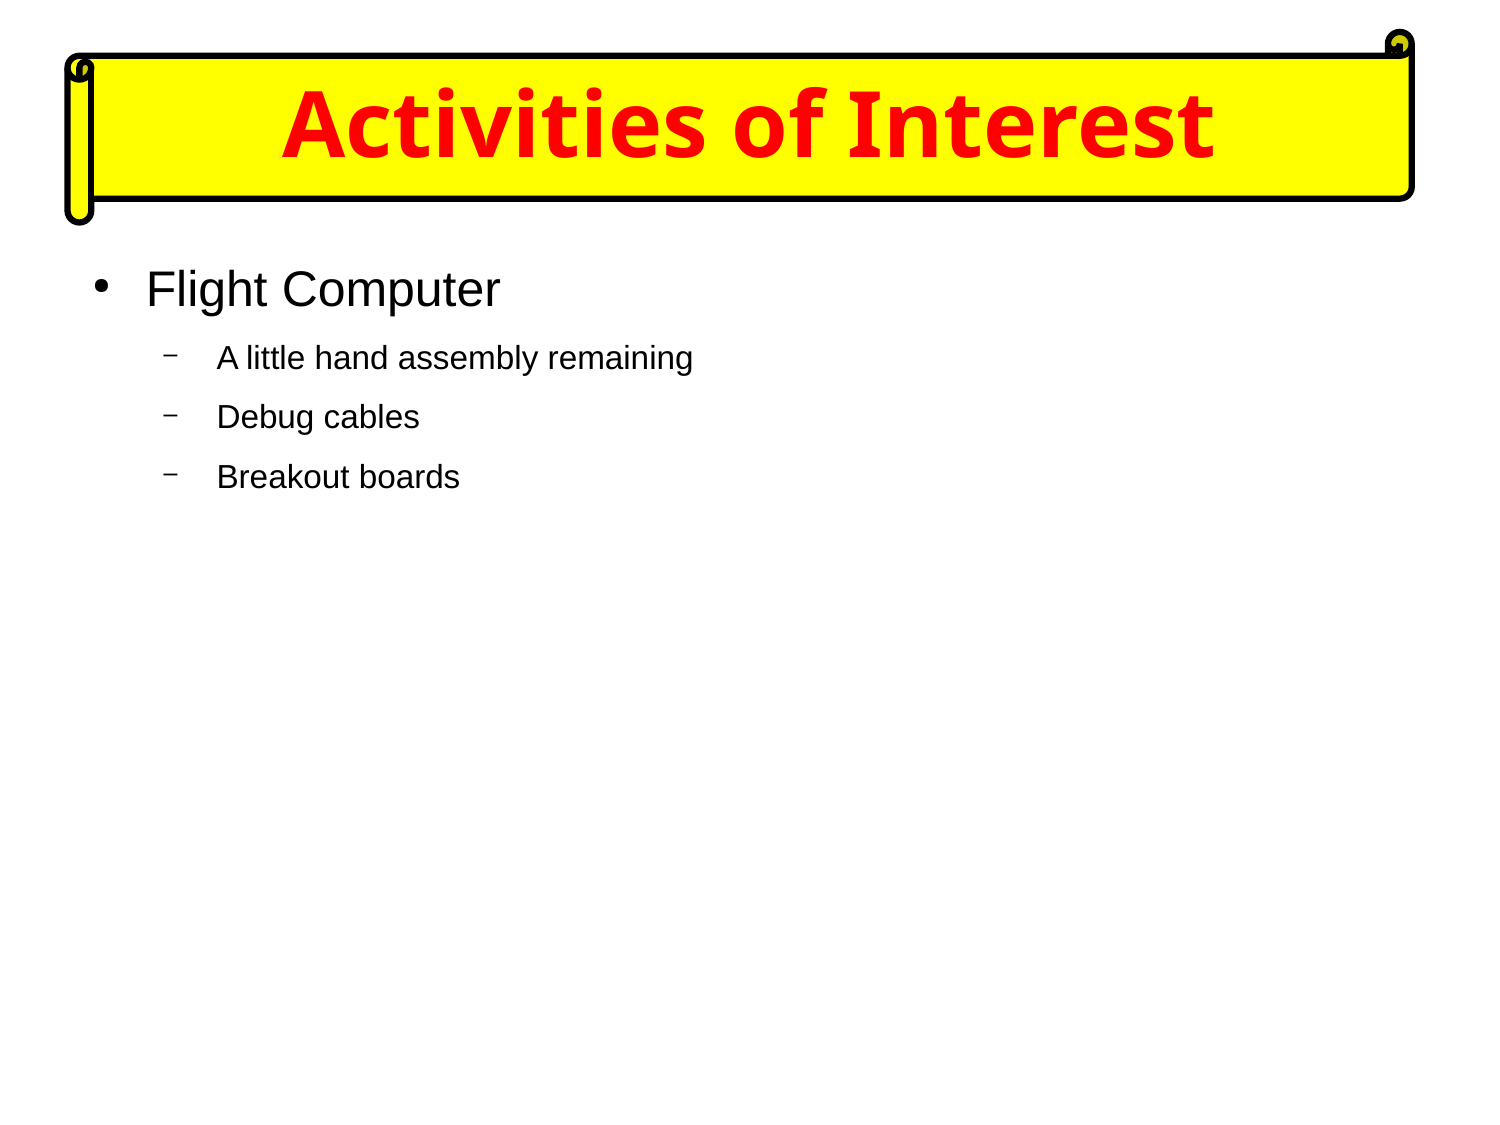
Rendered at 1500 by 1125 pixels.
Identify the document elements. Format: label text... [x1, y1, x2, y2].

text_box Activities of Interest [0, 58, 1500, 184]
list Flight Computer A little hand assembly remaining Debug cables Breakout boards [75, 263, 1425, 916]
text_box [67, 184, 1412, 223]
text_box [72, 31, 1412, 58]
